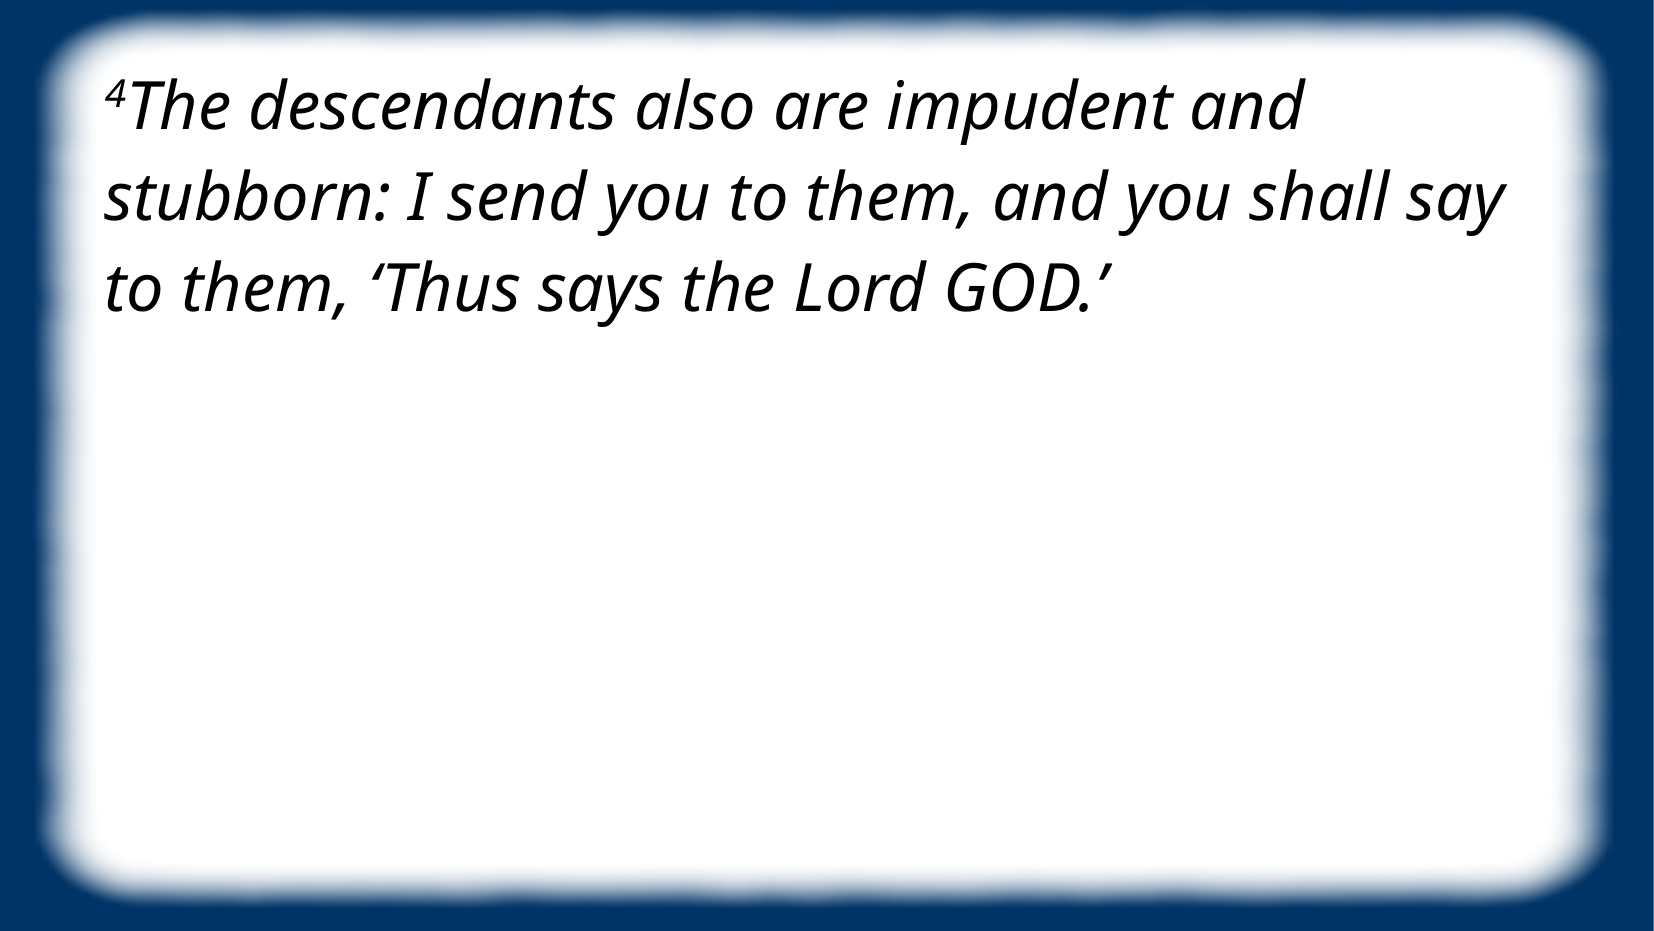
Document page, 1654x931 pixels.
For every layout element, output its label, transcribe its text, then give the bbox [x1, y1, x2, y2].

picture [0, 0, 1654, 931]
text_box 4The descendants also are impudent and stubborn: I send you to them, and you shall say to them, ‘Thus says the Lord GOD.’ [90, 50, 1576, 376]
